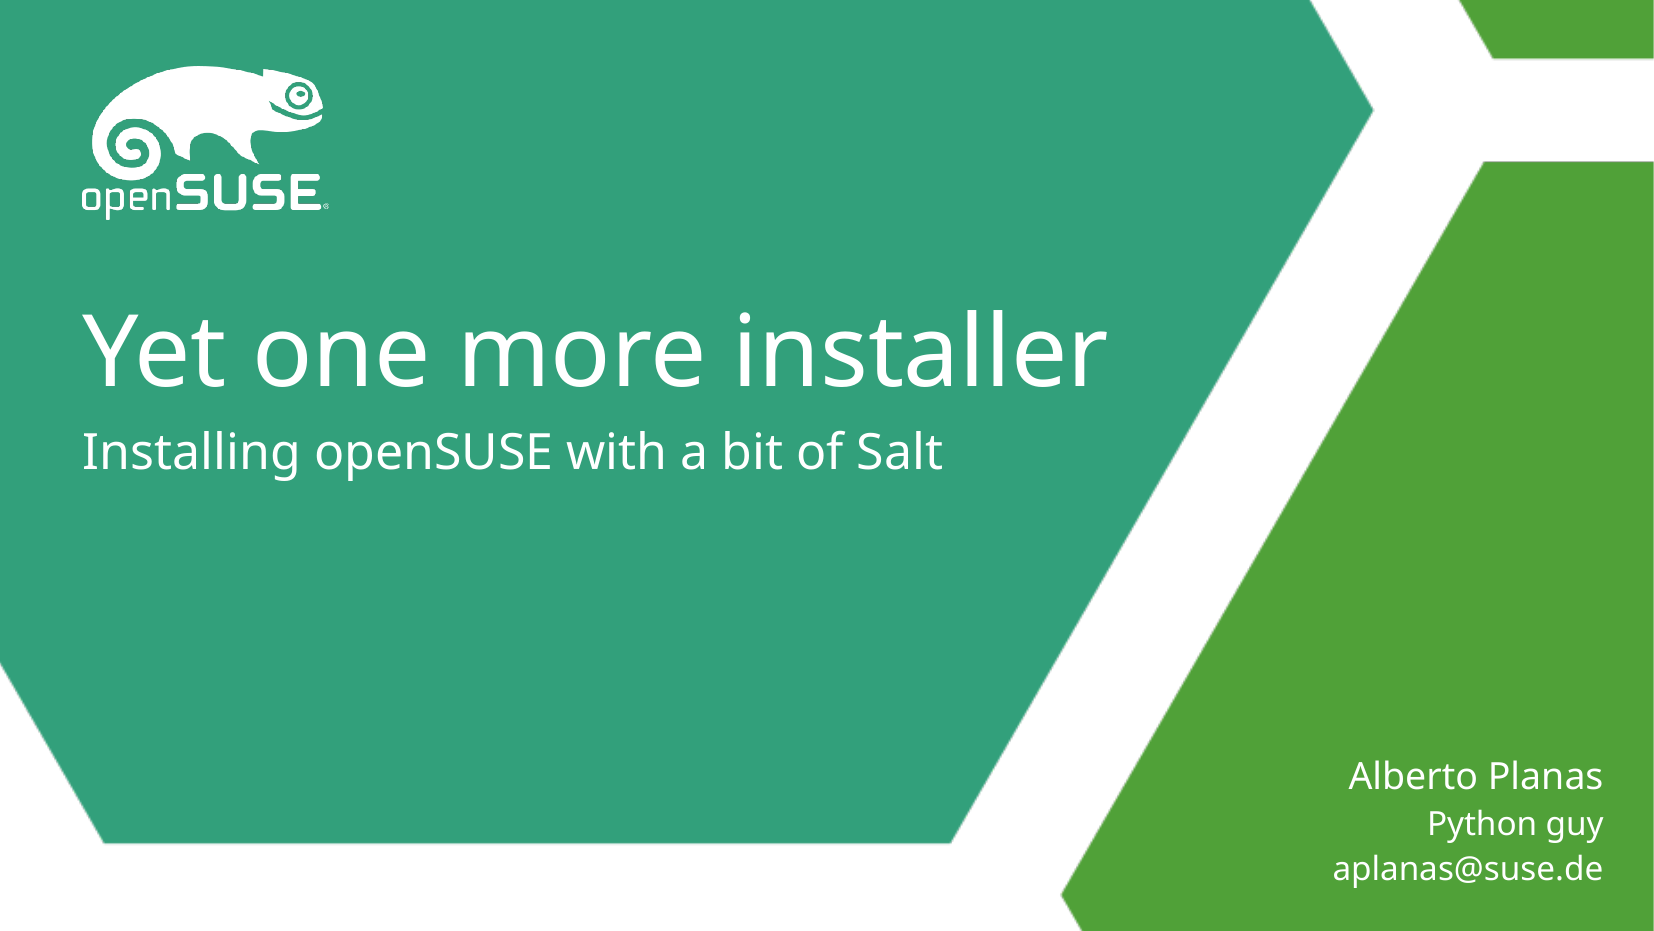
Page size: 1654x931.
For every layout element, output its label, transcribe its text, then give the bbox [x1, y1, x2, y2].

title Yet one more installer Installing openSUSE with a bit of Salt [82, 219, 1218, 545]
subtitle Alberto Planas Python guy aplanas@suse.de [1177, 686, 1604, 931]
picture [0, 0, 1654, 931]
